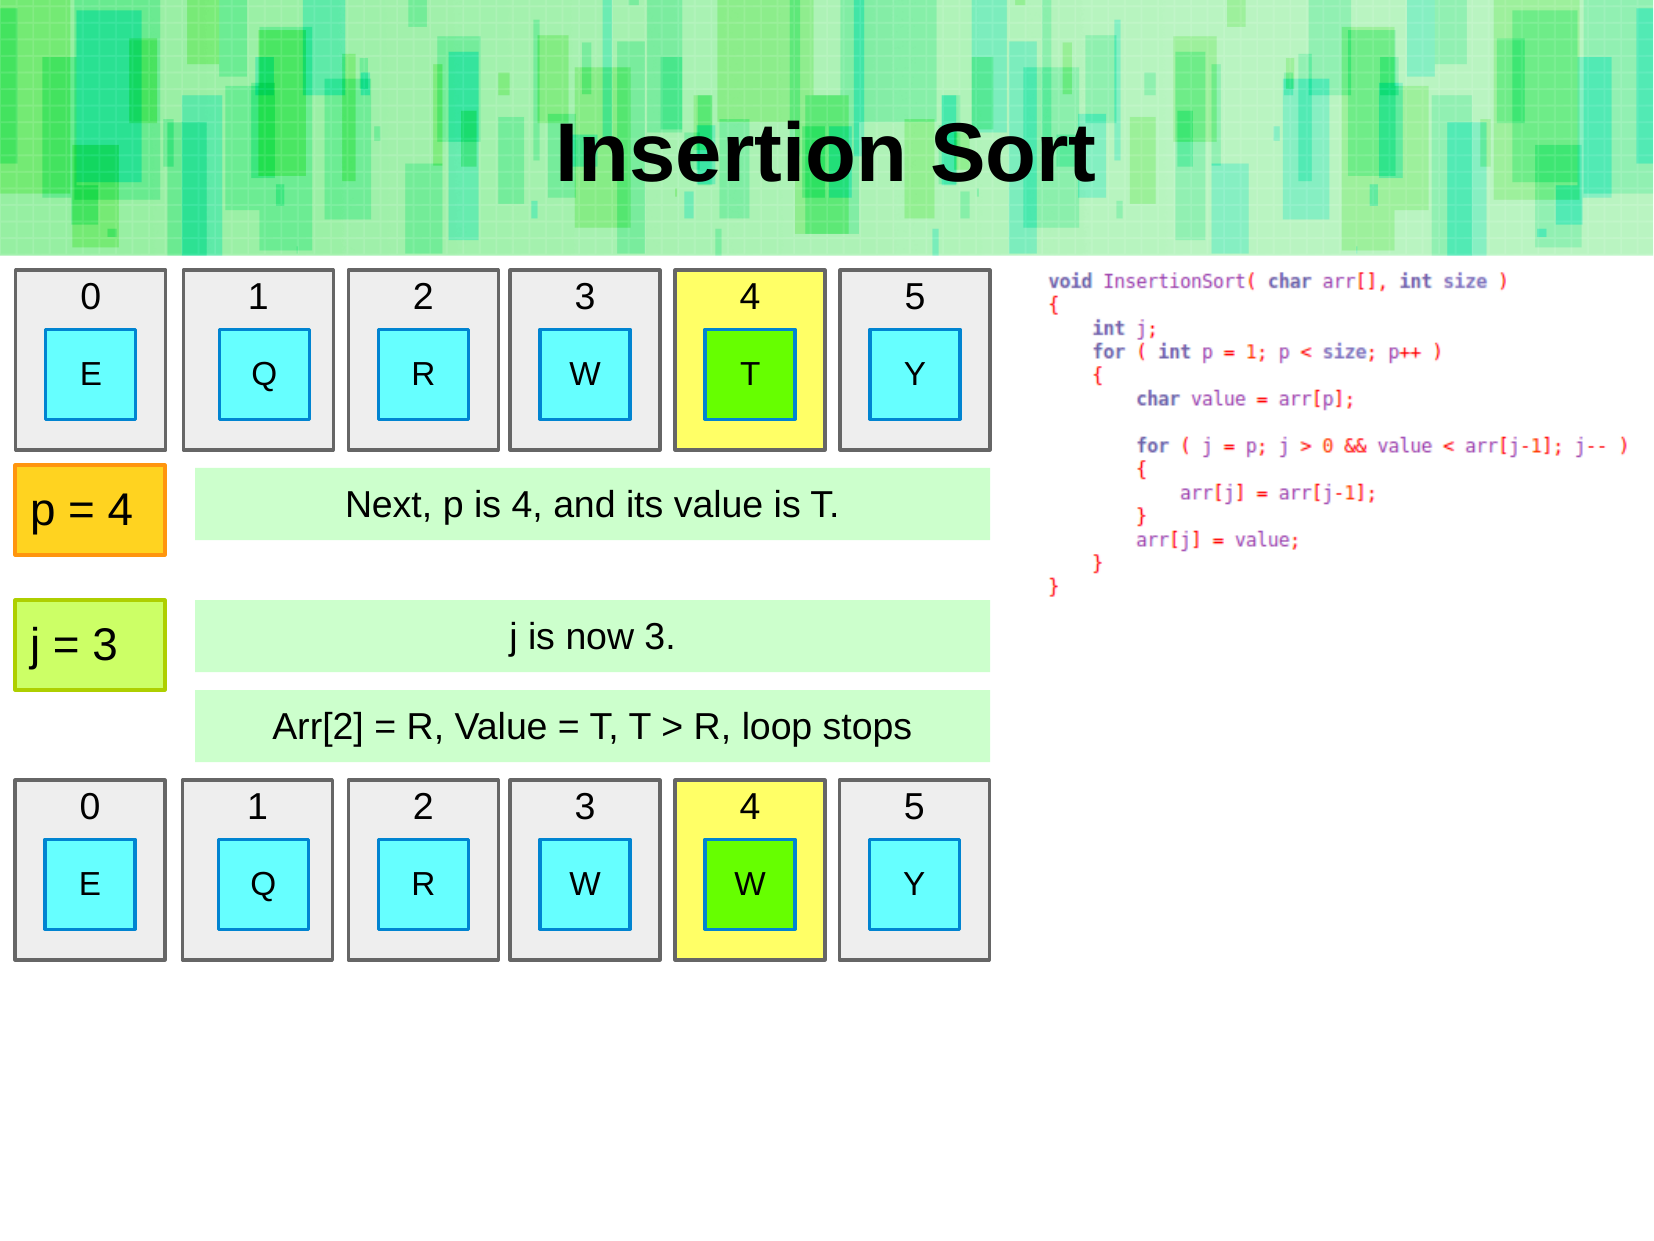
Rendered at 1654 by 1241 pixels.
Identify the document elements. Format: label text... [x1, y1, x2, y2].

text_box Y [869, 839, 960, 930]
title Insertion Sort [82, 49, 1571, 257]
text_box 0 [15, 780, 166, 961]
text_box 0 [15, 270, 166, 451]
text_box 4 [675, 270, 826, 451]
text_box Next, p is 4, and its value is T. [195, 467, 991, 541]
text_box E [45, 329, 136, 420]
text_box W [540, 839, 631, 930]
text_box 3 [510, 270, 661, 451]
text_box T [705, 329, 796, 420]
text_box j is now 3. [195, 600, 991, 673]
text_box Arr[2] = R, Value = T, T > R, loop stops [195, 690, 991, 763]
text_box R [378, 839, 469, 930]
text_box 3 [510, 780, 661, 961]
text_box Y [870, 329, 961, 420]
text_box Q [218, 839, 309, 930]
text_box 2 [348, 780, 499, 961]
text_box 2 [348, 270, 499, 451]
text_box j = 3 [15, 600, 166, 691]
text_box Q [219, 329, 310, 420]
text_box 1 [183, 270, 334, 451]
text_box 5 [840, 270, 991, 451]
text_box R [378, 329, 469, 420]
text_box 4 [675, 780, 826, 961]
text_box 1 [182, 780, 333, 961]
text_box W [540, 329, 631, 420]
text_box E [45, 839, 136, 930]
text_box p = 4 [15, 465, 166, 556]
picture [0, 0, 1654, 1241]
text_box 5 [839, 780, 990, 961]
text_box W [705, 839, 796, 930]
